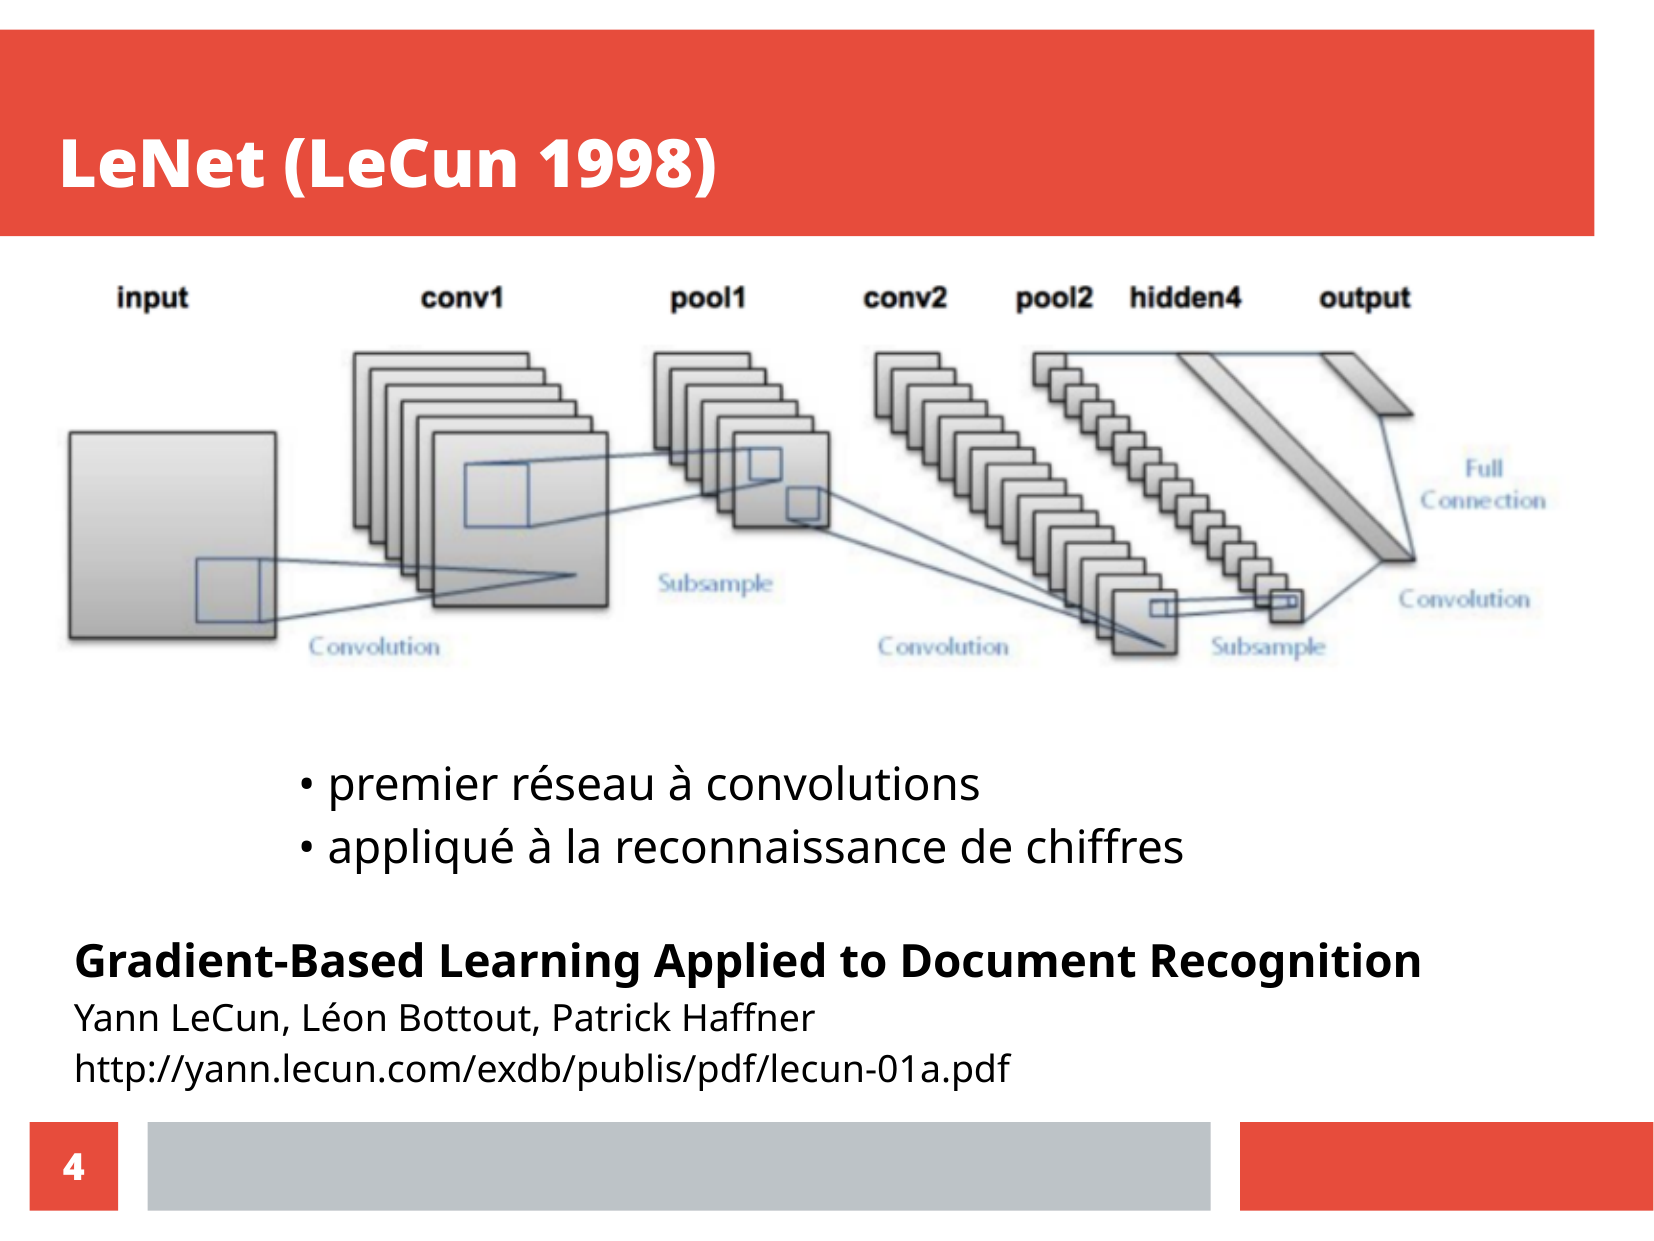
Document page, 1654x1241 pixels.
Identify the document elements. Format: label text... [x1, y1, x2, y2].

title LeNet (LeCun 1998) [59, 59, 1595, 207]
text_box Gradient-Based Learning Applied to Document Recognition Yann LeCun, Léon Bottout, Patrick Haffner http://yann.lecun.com/exdb/publis/pdf/lecun-01a.pdf [59, 921, 1654, 1154]
text_box • premier réseau à convolutions • appliqué à la reconnaissance de chiffres [283, 744, 1300, 920]
picture [39, 259, 1571, 710]
